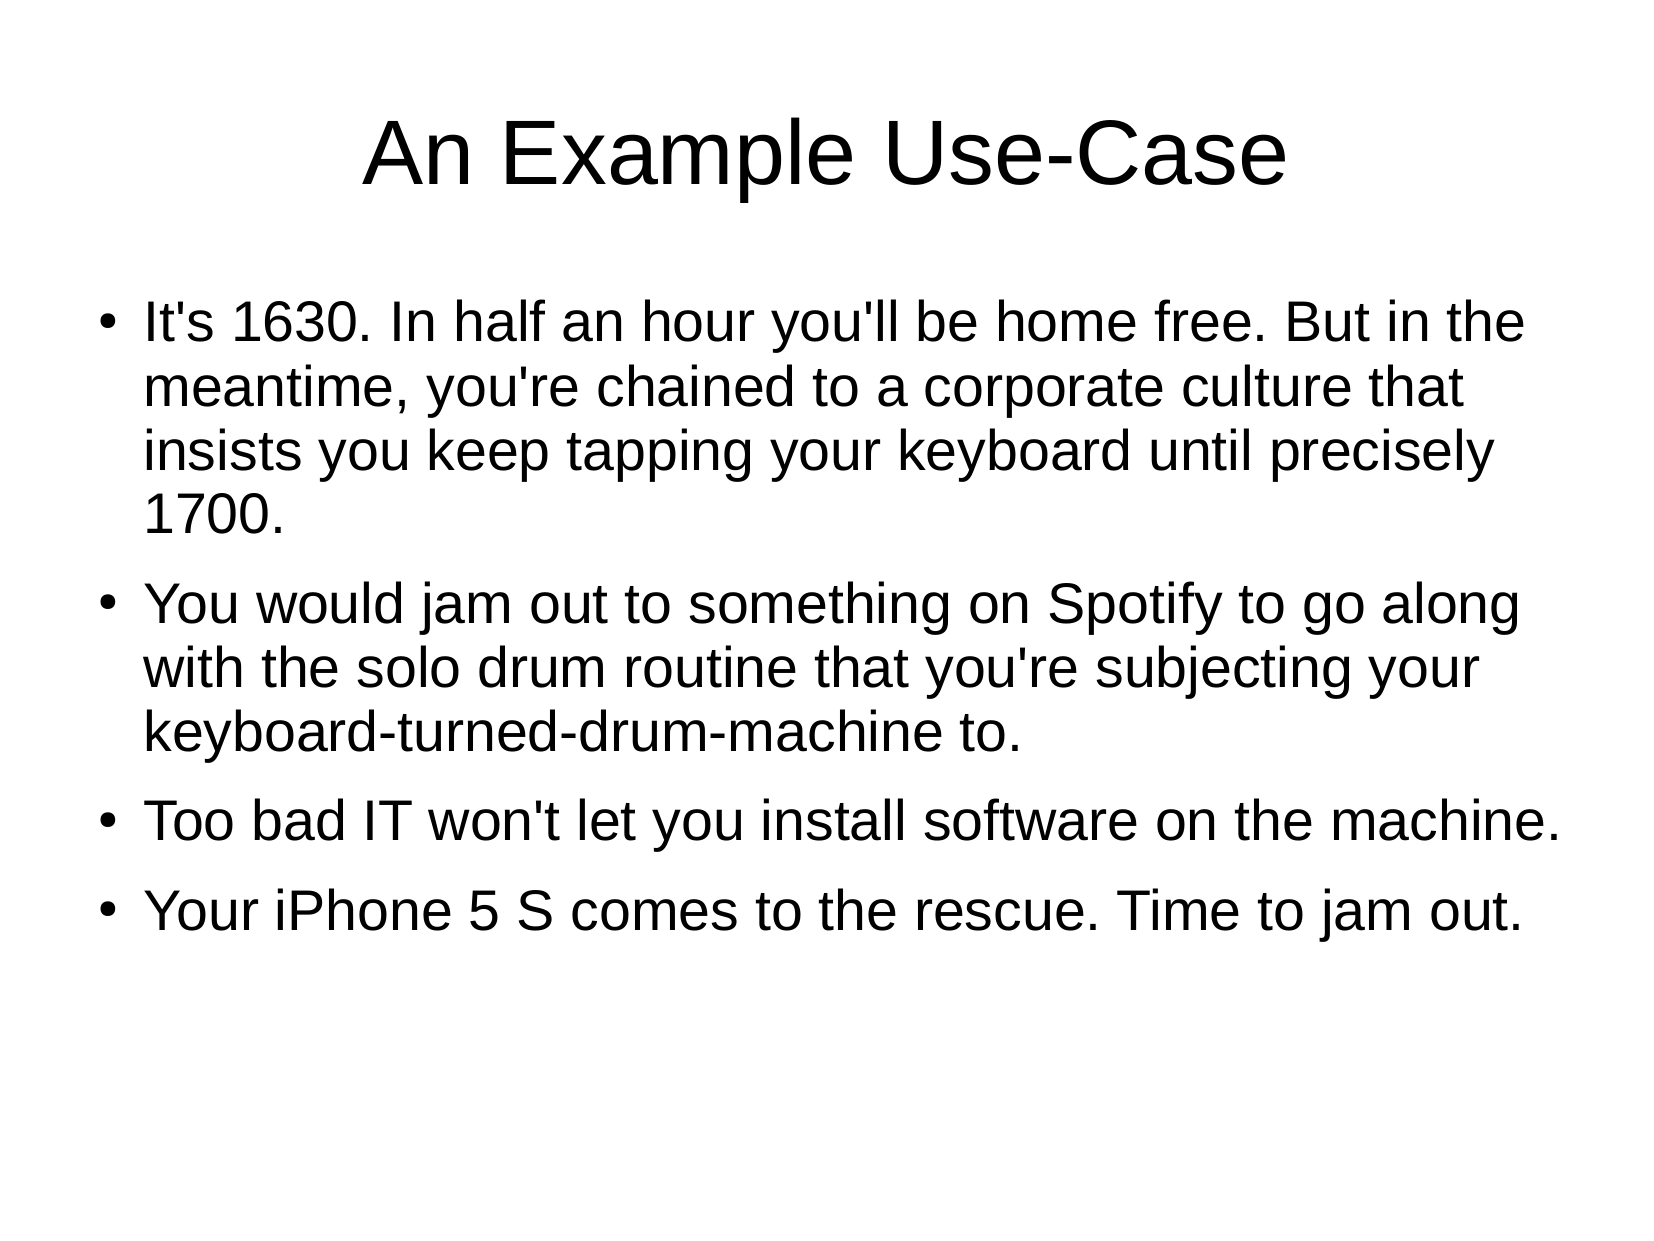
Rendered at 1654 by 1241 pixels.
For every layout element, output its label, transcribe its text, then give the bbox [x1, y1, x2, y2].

list It's 1630. In half an hour you'll be home free. But in the meantime, you're chained to a corporate culture that insists you keep tapping your keyboard until precisely 1700. You would jam out to something on Spotify to go along with the solo drum routine that you're subjecting your keyboard-turned-drum-machine to. Too bad IT won't let you install software on the machine. Your iPhone 5 S comes to the rescue. Time to jam out. [82, 290, 1571, 1010]
title An Example Use-Case [82, 49, 1571, 257]
